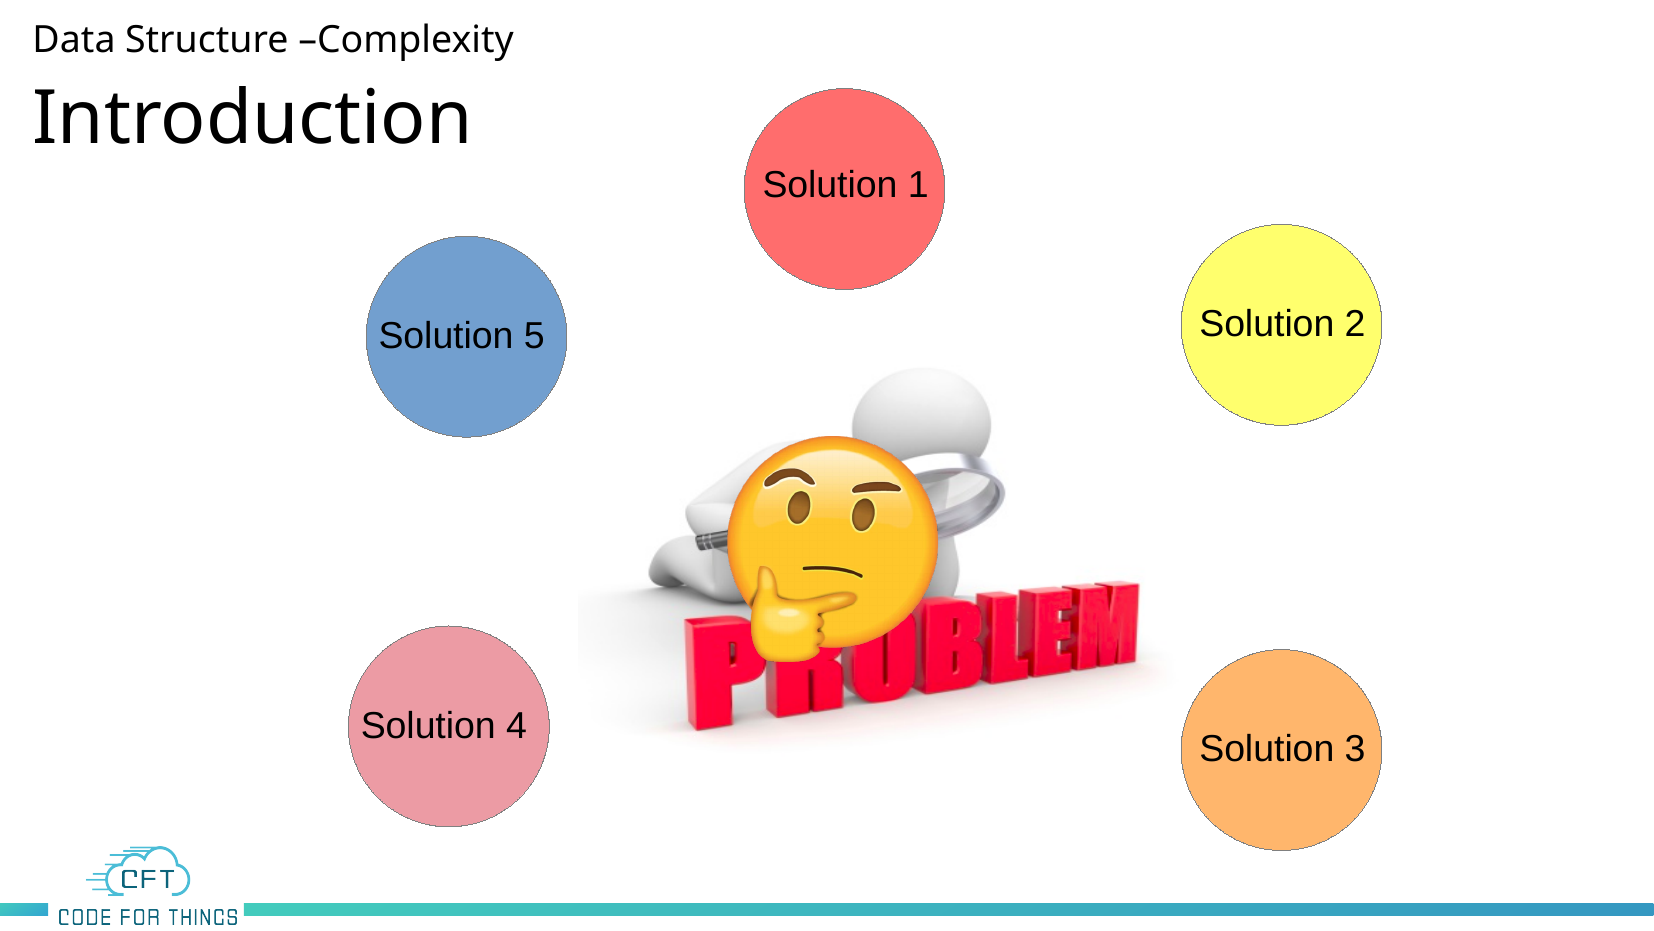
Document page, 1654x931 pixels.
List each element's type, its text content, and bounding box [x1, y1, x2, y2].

text_box Solution 4 [346, 696, 567, 754]
text_box Solution 5 [363, 307, 585, 364]
text_box [353, 625, 545, 696]
text_box [369, 364, 564, 438]
text_box [352, 754, 546, 827]
text_box Solution 2 [1184, 295, 1406, 353]
text_box [1185, 778, 1378, 851]
text_box [750, 88, 939, 155]
text_box [1185, 649, 1378, 720]
title Data Structure –Complexity Introduction [32, 12, 1184, 166]
text_box Solution 3 [1184, 720, 1406, 778]
picture [59, 846, 237, 925]
text_box [1185, 353, 1378, 426]
picture [578, 318, 1205, 780]
text_box [1185, 224, 1378, 295]
text_box [370, 236, 563, 307]
text_box Solution 1 [747, 155, 969, 213]
text_box [744, 165, 943, 290]
